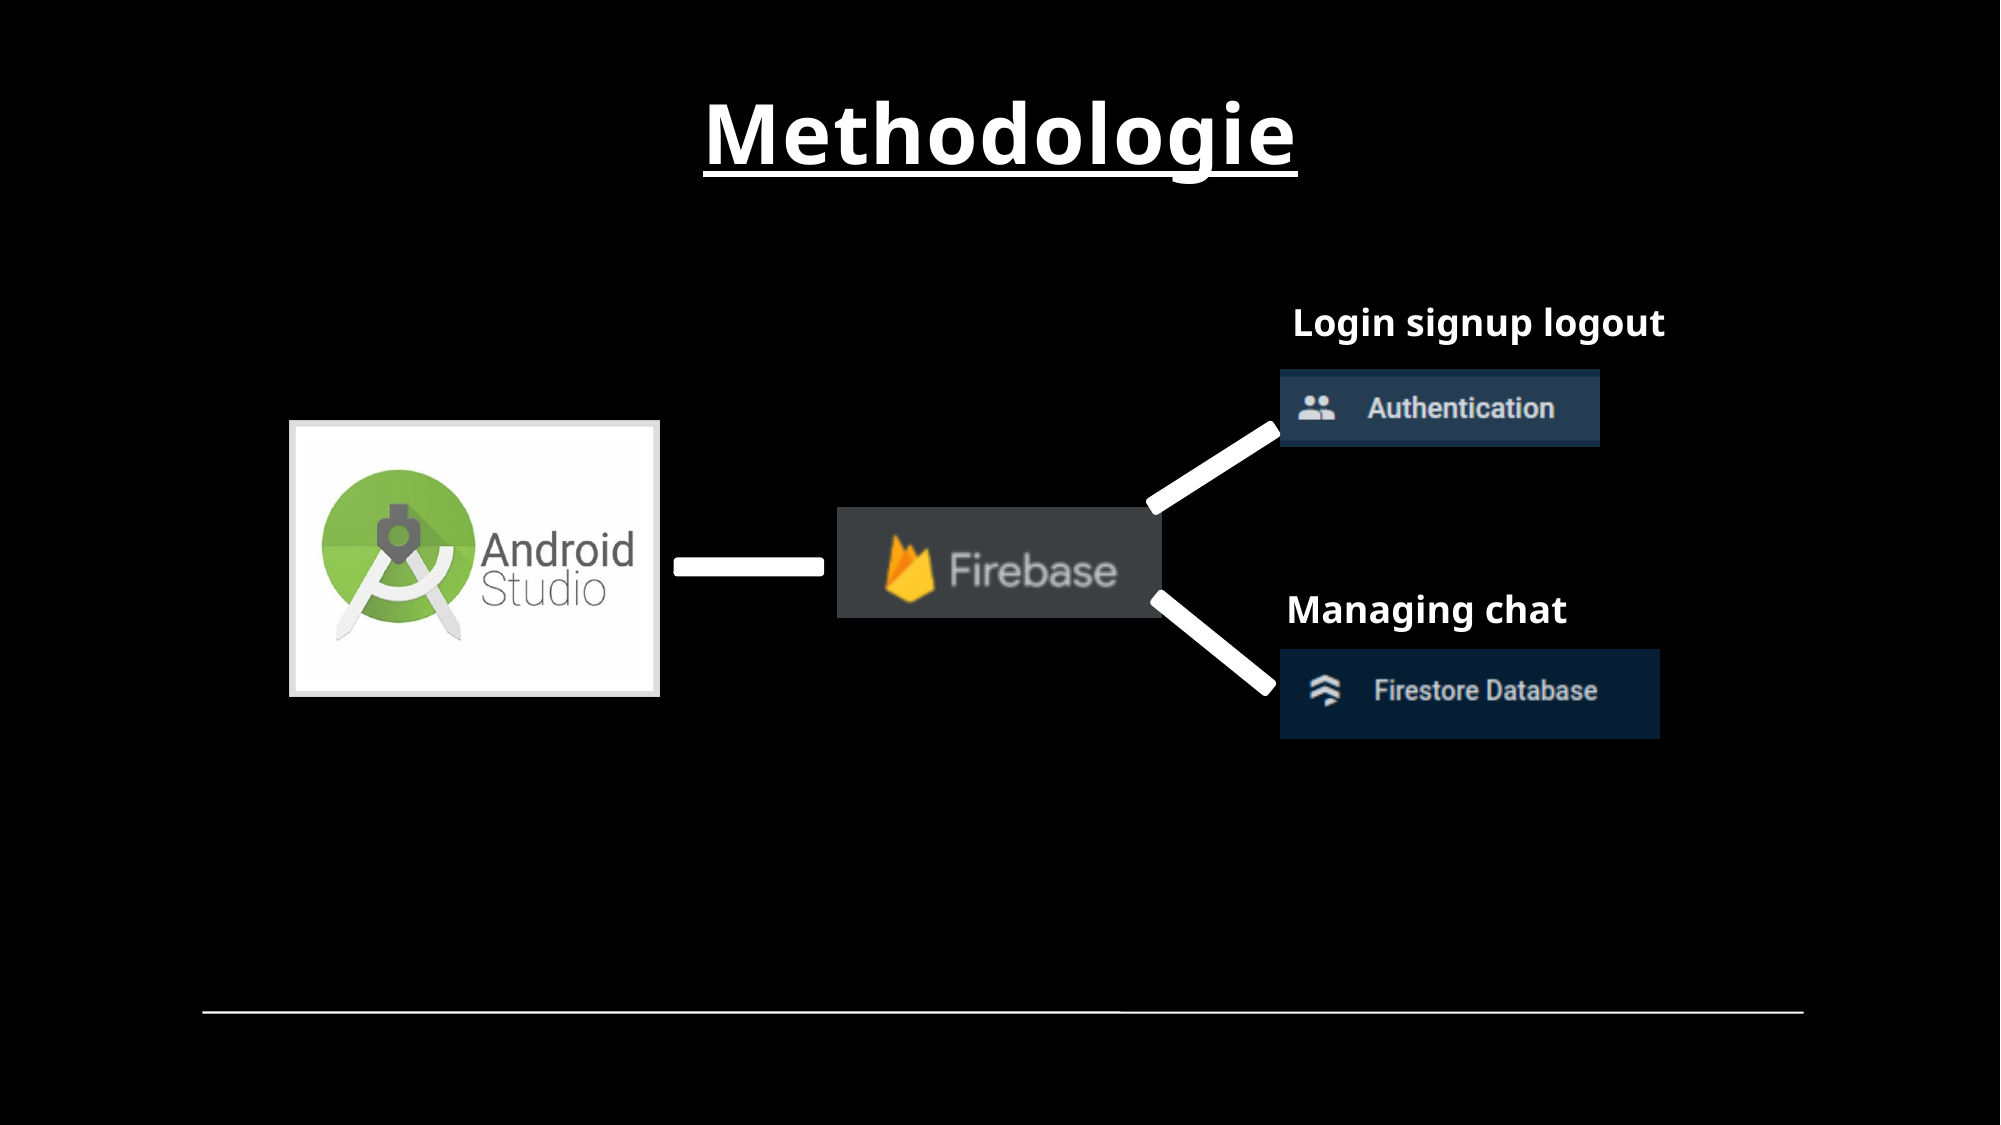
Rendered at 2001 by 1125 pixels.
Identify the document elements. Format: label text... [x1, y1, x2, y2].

text_box [1151, 590, 1276, 695]
text_box [1147, 421, 1280, 514]
picture [1280, 649, 1660, 739]
picture [1280, 369, 1600, 447]
text_box [674, 558, 824, 576]
picture [289, 420, 660, 697]
text_box Login signup logout [1277, 291, 1681, 352]
text_box Managing chat [1271, 578, 1583, 639]
picture [837, 507, 1162, 618]
title Methodologie [187, 45, 1813, 205]
